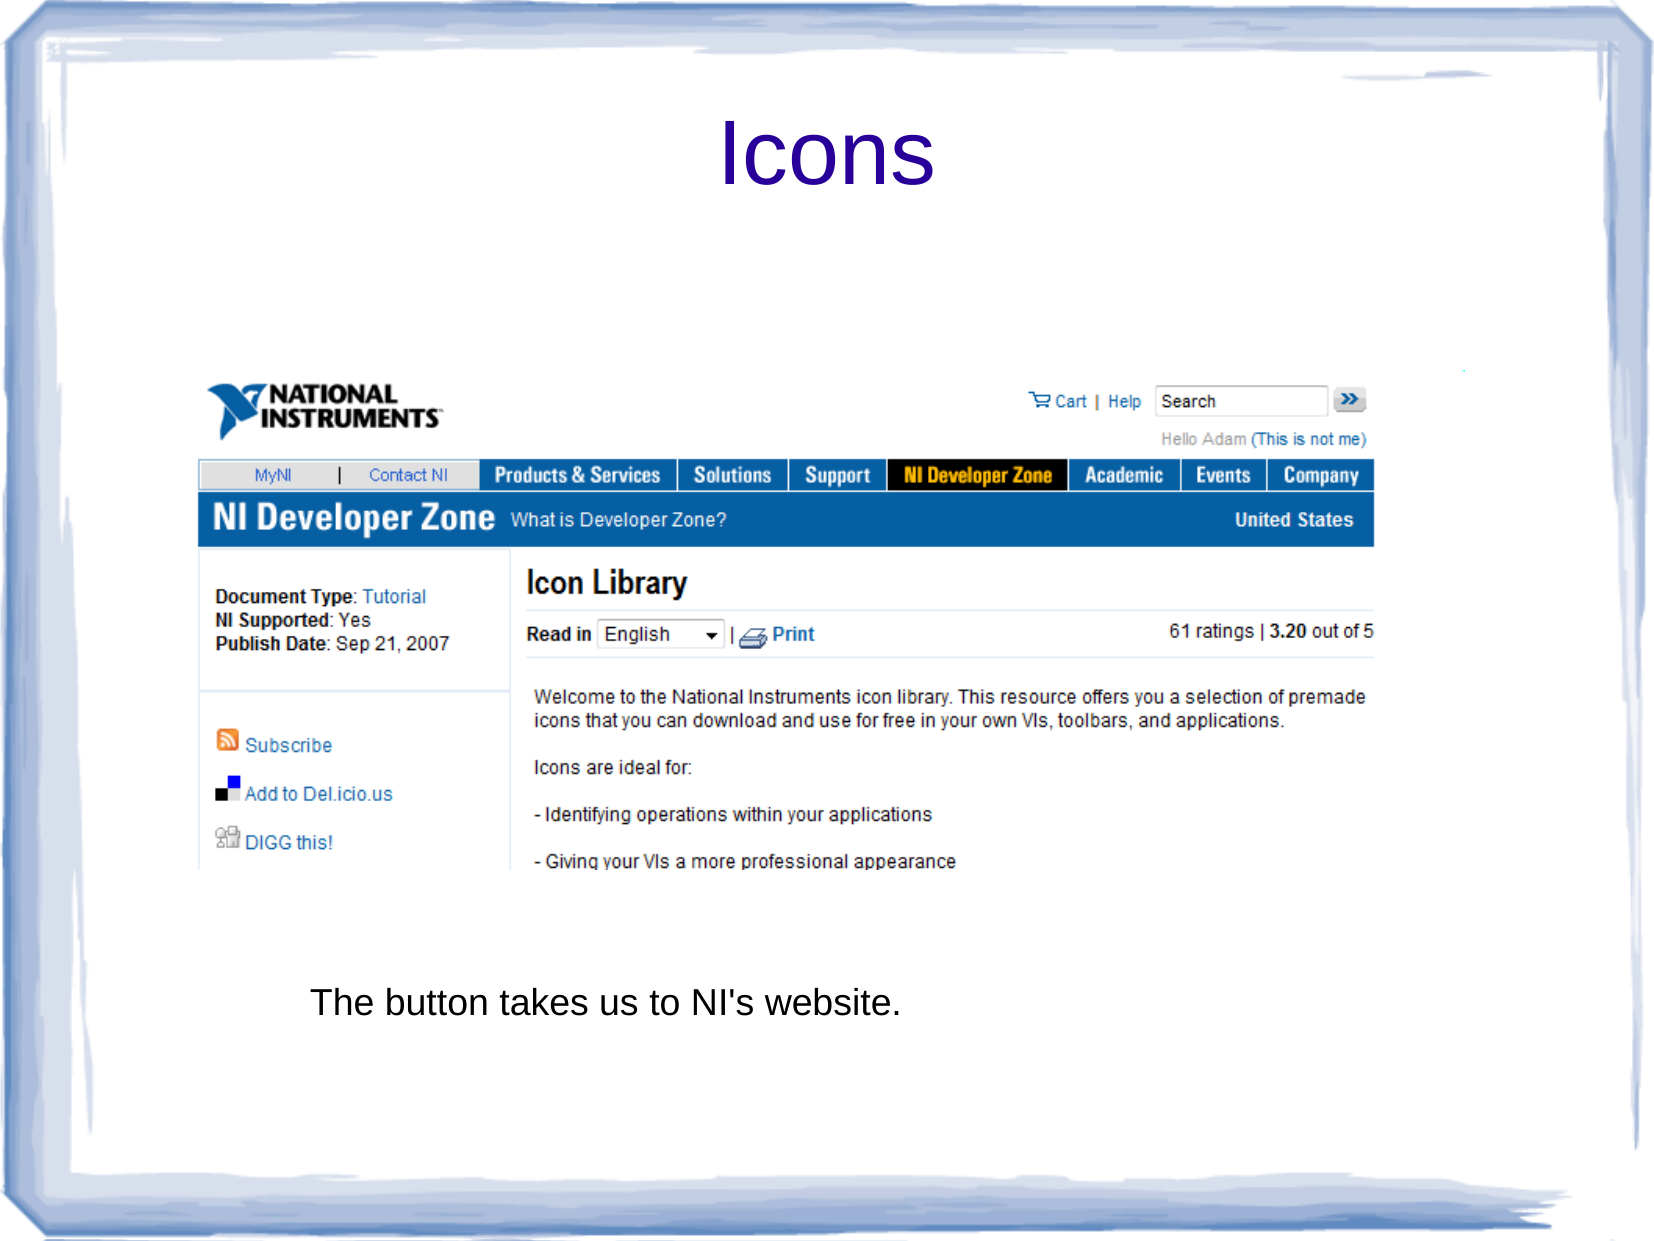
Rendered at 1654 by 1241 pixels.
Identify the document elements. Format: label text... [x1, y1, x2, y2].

picture [0, 0, 1654, 1241]
title Icons [82, 56, 1571, 250]
text_box The button takes us to NI's website. [295, 974, 1477, 1032]
